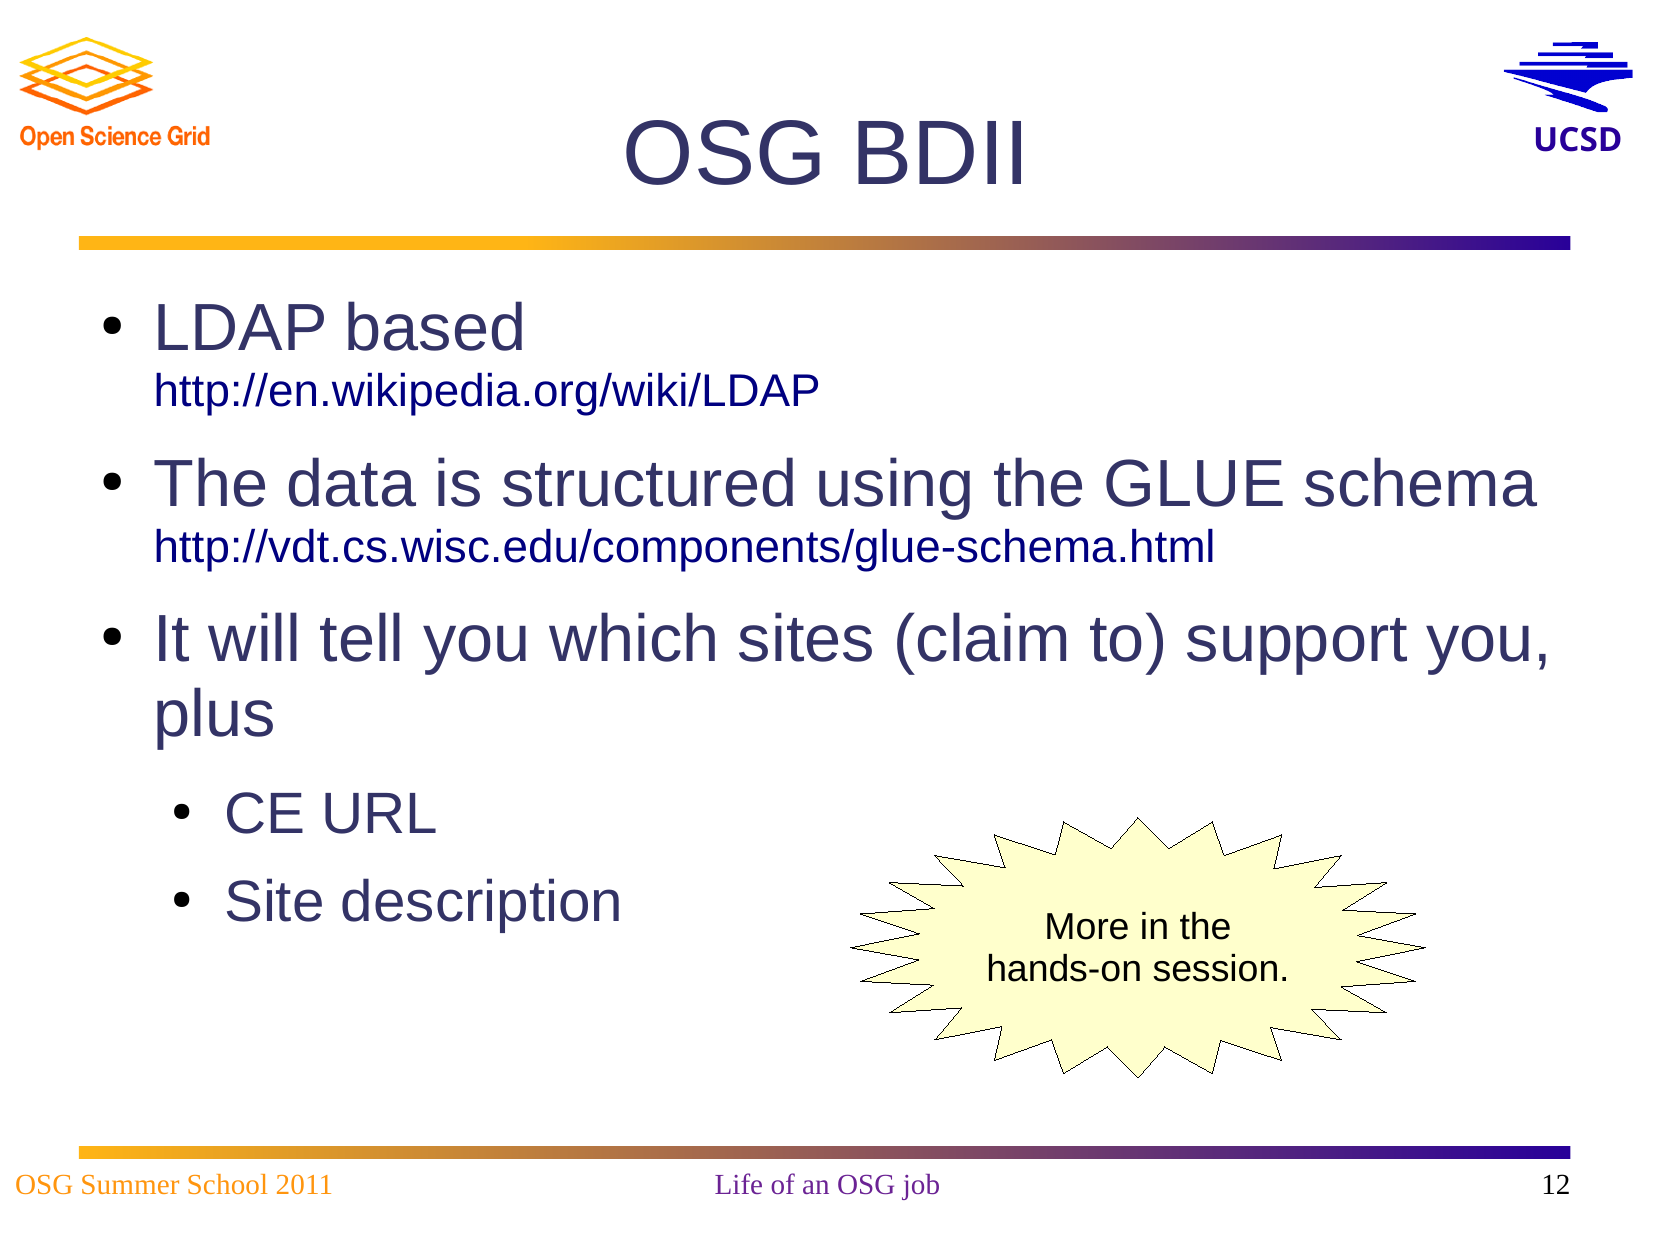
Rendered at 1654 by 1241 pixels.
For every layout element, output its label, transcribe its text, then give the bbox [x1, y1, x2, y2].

picture [1495, 42, 1637, 118]
picture [0, 14, 229, 167]
title OSG BDII [82, 56, 1571, 250]
list LDAP based http://en.wikipedia.org/wiki/LDAP The data is structured using the GLUE schema http://vdt.cs.wisc.edu/components/glue-schema.html It will tell you which sites (claim to) support you, plus CE URL Site description [82, 290, 1571, 1109]
text_box More in the hands-on session. [850, 817, 1426, 1078]
